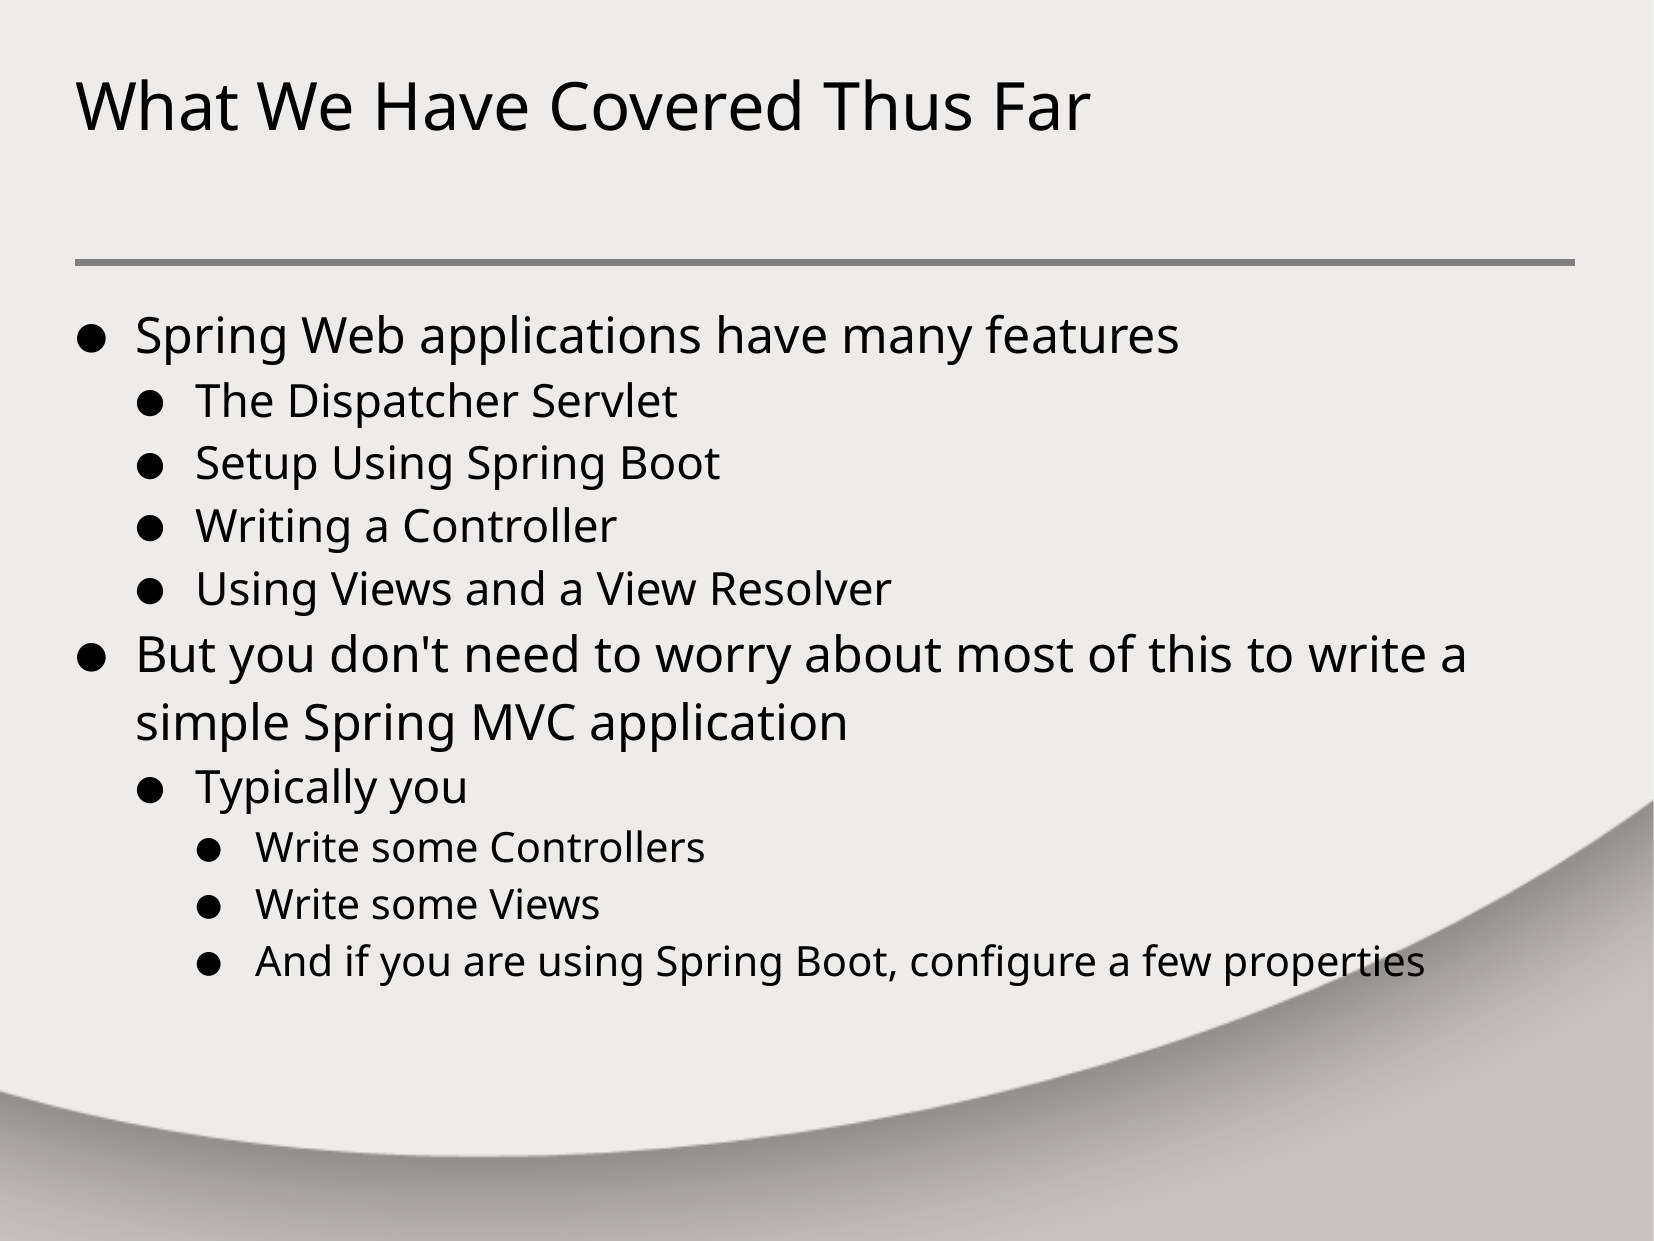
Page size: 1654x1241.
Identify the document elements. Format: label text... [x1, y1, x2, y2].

title What We Have Covered Thus Far [75, 75, 1576, 226]
picture [0, 0, 1654, 1241]
list Spring Web applications have many features The Dispatcher Servlet Setup Using Spring Boot Writing a Controller Using Views and a View Resolver But you don't need to worry about most of this to write a simple Spring MVC application Typically you Write some Controllers Write some Views And if you are using Spring Boot, configure a few properties [75, 300, 1576, 1163]
